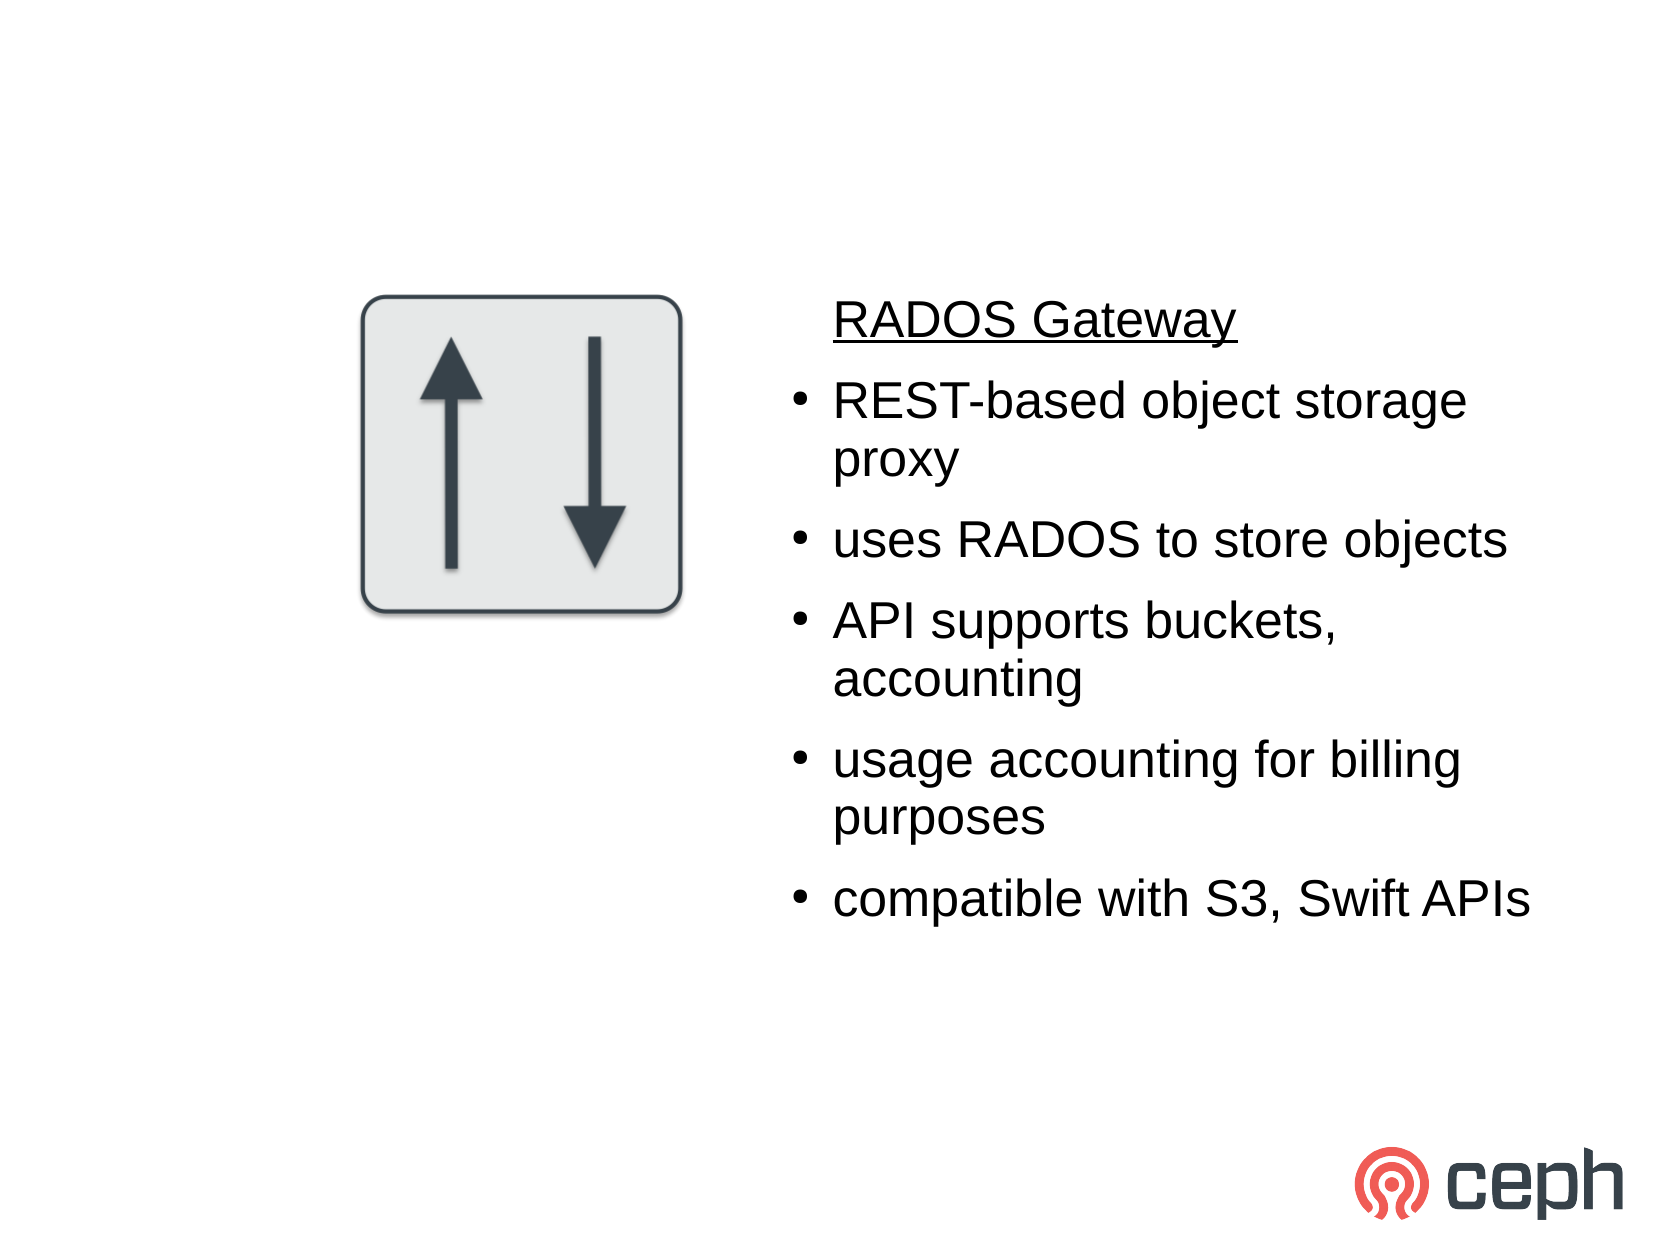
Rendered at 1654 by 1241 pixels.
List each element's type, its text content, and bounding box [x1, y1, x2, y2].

list RADOS Gateway REST-based object storage proxy uses RADOS to store objects API supports buckets, accounting usage accounting for billing purposes compatible with S3, Swift APIs [777, 290, 1543, 976]
picture [337, 226, 709, 685]
picture [1308, 1100, 1654, 1241]
